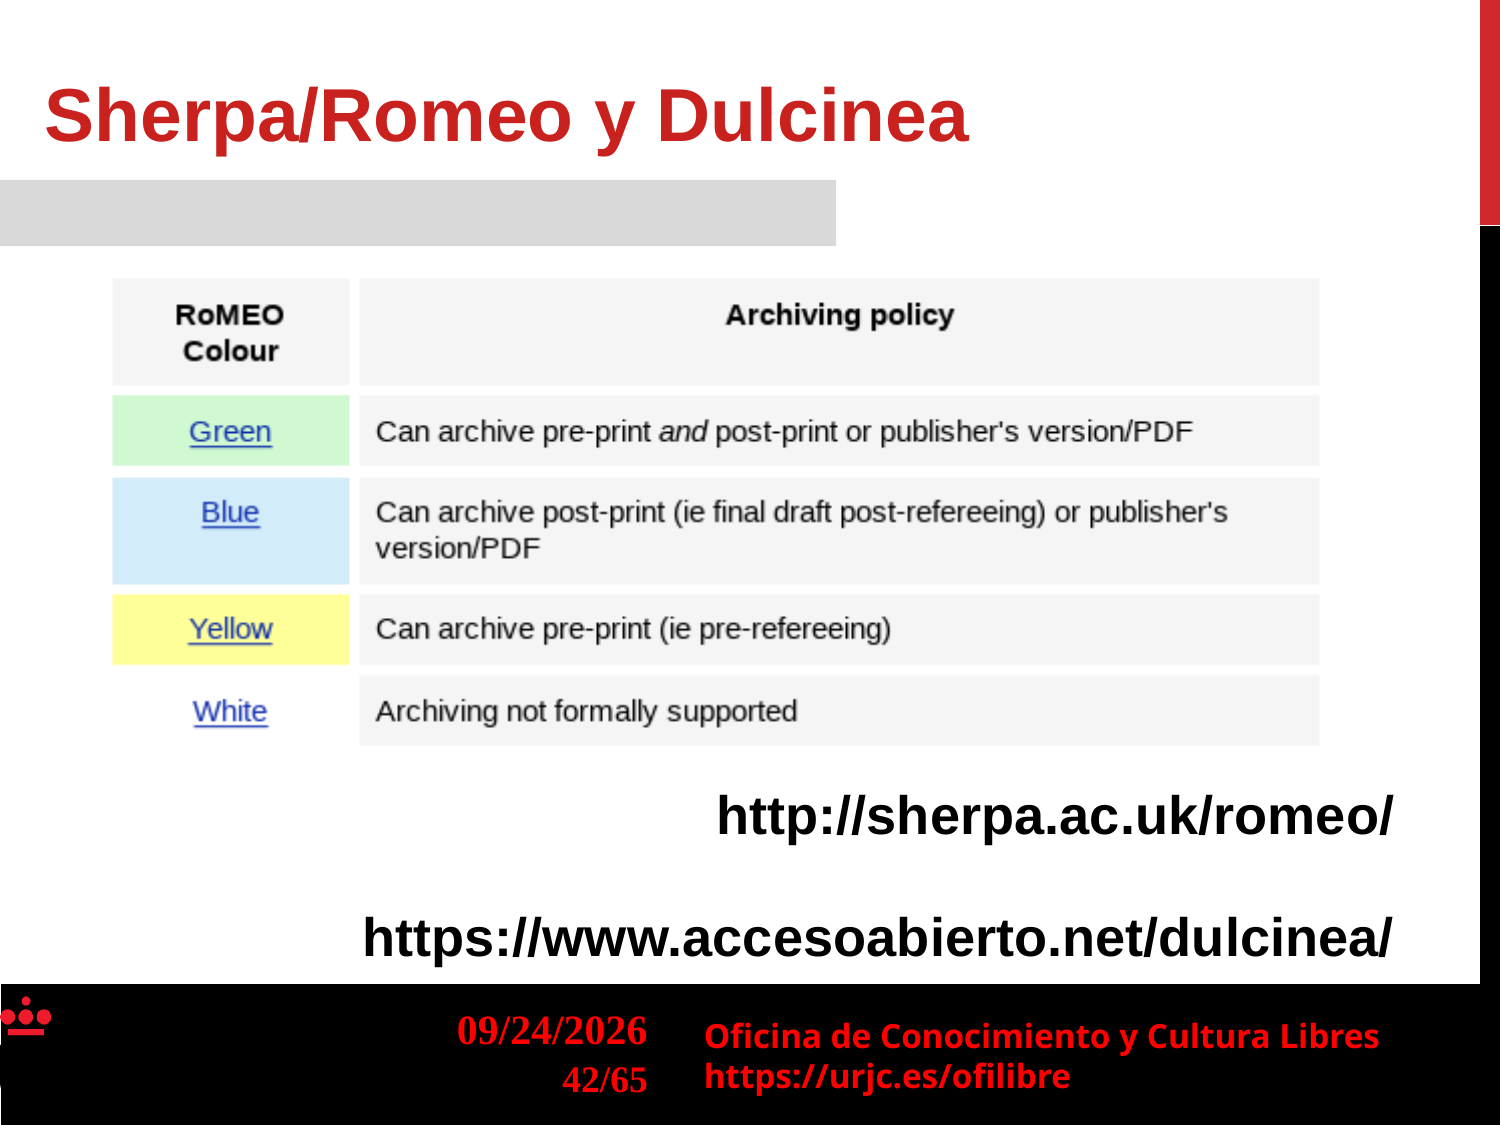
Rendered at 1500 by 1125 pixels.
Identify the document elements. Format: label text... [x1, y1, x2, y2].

title [75, 15, 1425, 172]
picture [105, 269, 1334, 762]
text_box http://sherpa.ac.uk/romeo/ https://www.accesoabierto.net/dulcinea/ [105, 778, 1411, 976]
text_box Sherpa/Romeo y Dulcinea [30, 66, 1036, 249]
